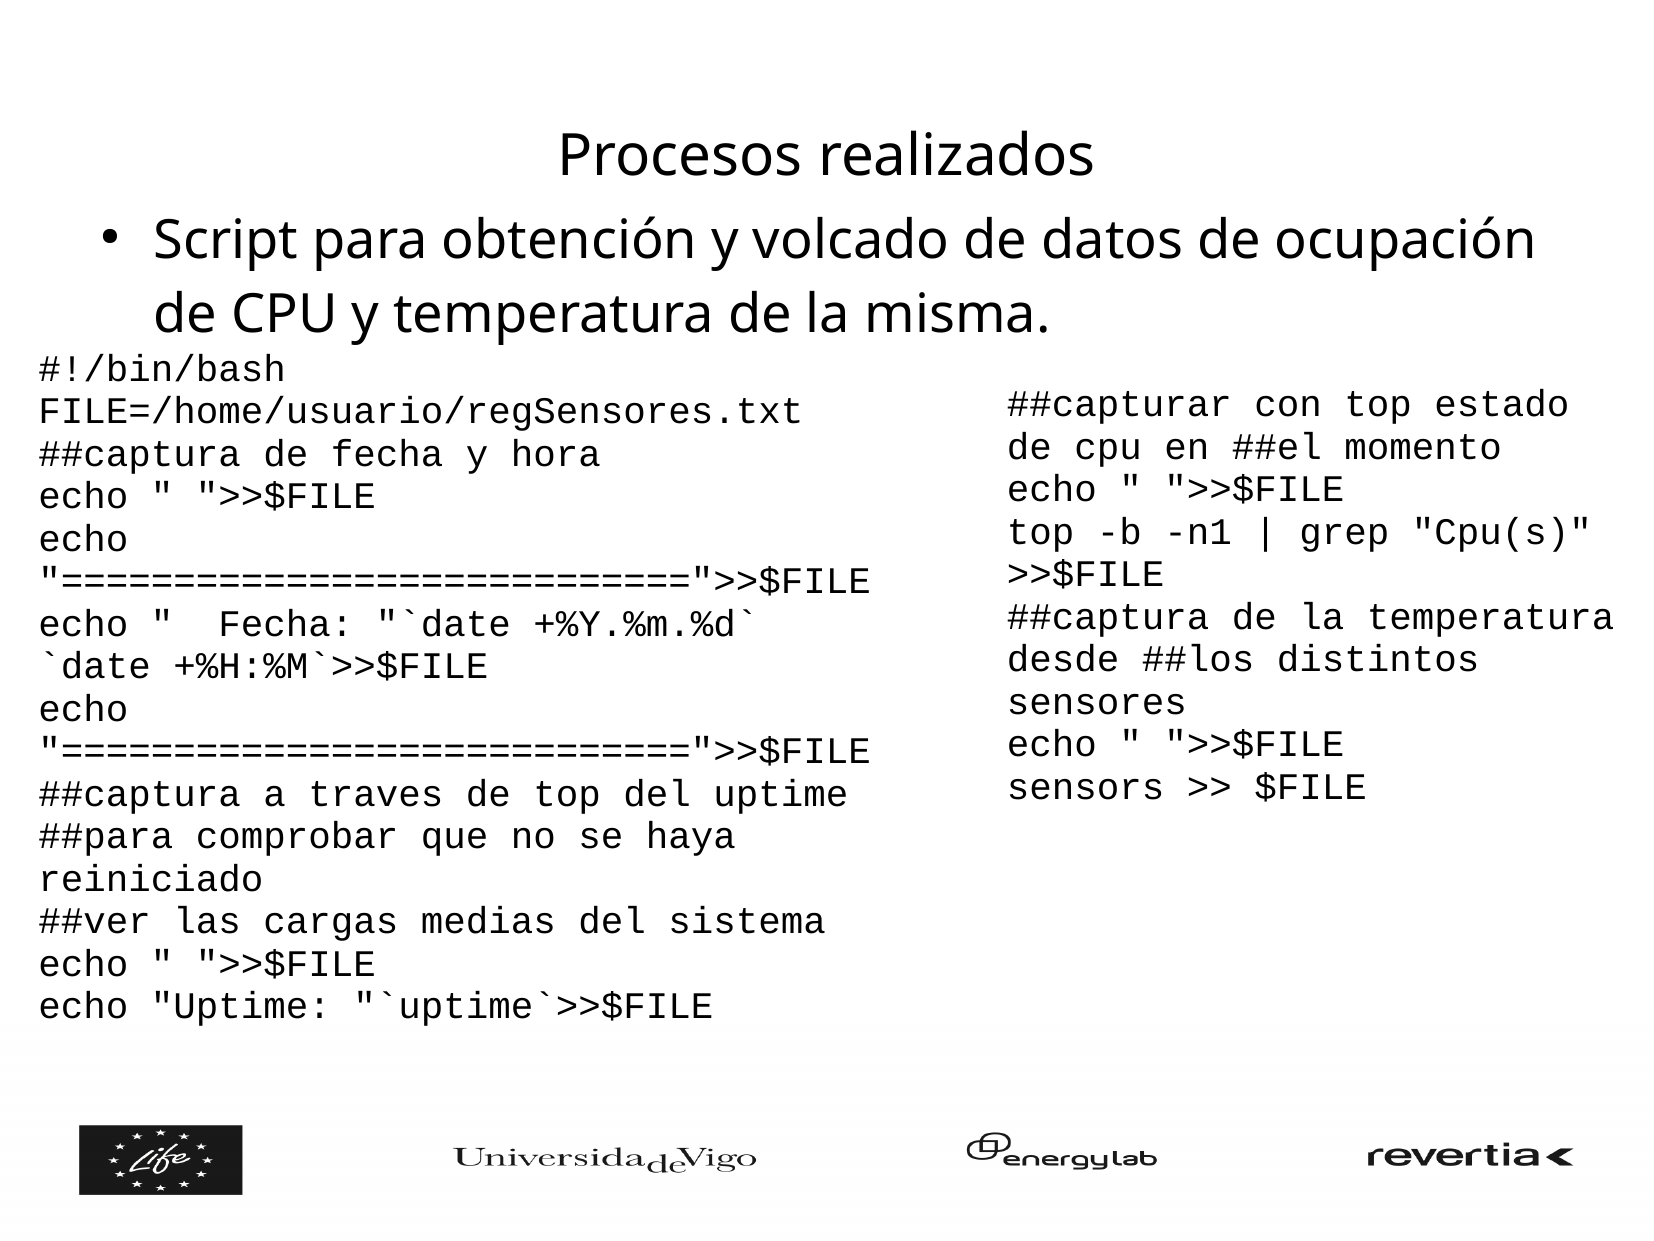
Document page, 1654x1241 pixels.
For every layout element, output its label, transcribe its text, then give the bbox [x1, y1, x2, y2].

text_box #!/bin/bash FILE=/home/usuario/regSensores.txt ##captura de fecha y hora echo " ">>$FILE echo "============================">>$FILE echo " Fecha: "`date +%Y.%m.%d` `date +%H:%M`>>$FILE echo "============================">>$FILE ##captura a traves de top del uptime ##para comprobar que no se haya reiniciado ##ver las cargas medias del sistema echo " ">>$FILE echo "Uptime: "`uptime`>>$FILE [23, 342, 886, 1087]
picture [0, 1009, 1654, 1241]
text_box ##capturar con top estado de cpu en ##el momento echo " ">>$FILE top -b -n1 | grep "Cpu(s)" >>$FILE ##captura de la temperatura desde ##los distintos sensores echo " ">>$FILE sensors >> $FILE [992, 377, 1642, 1087]
list Script para obtención y volcado de datos de ocupación de CPU y temperatura de la misma. [82, 200, 1571, 355]
title Procesos realizados [82, 49, 1571, 200]
